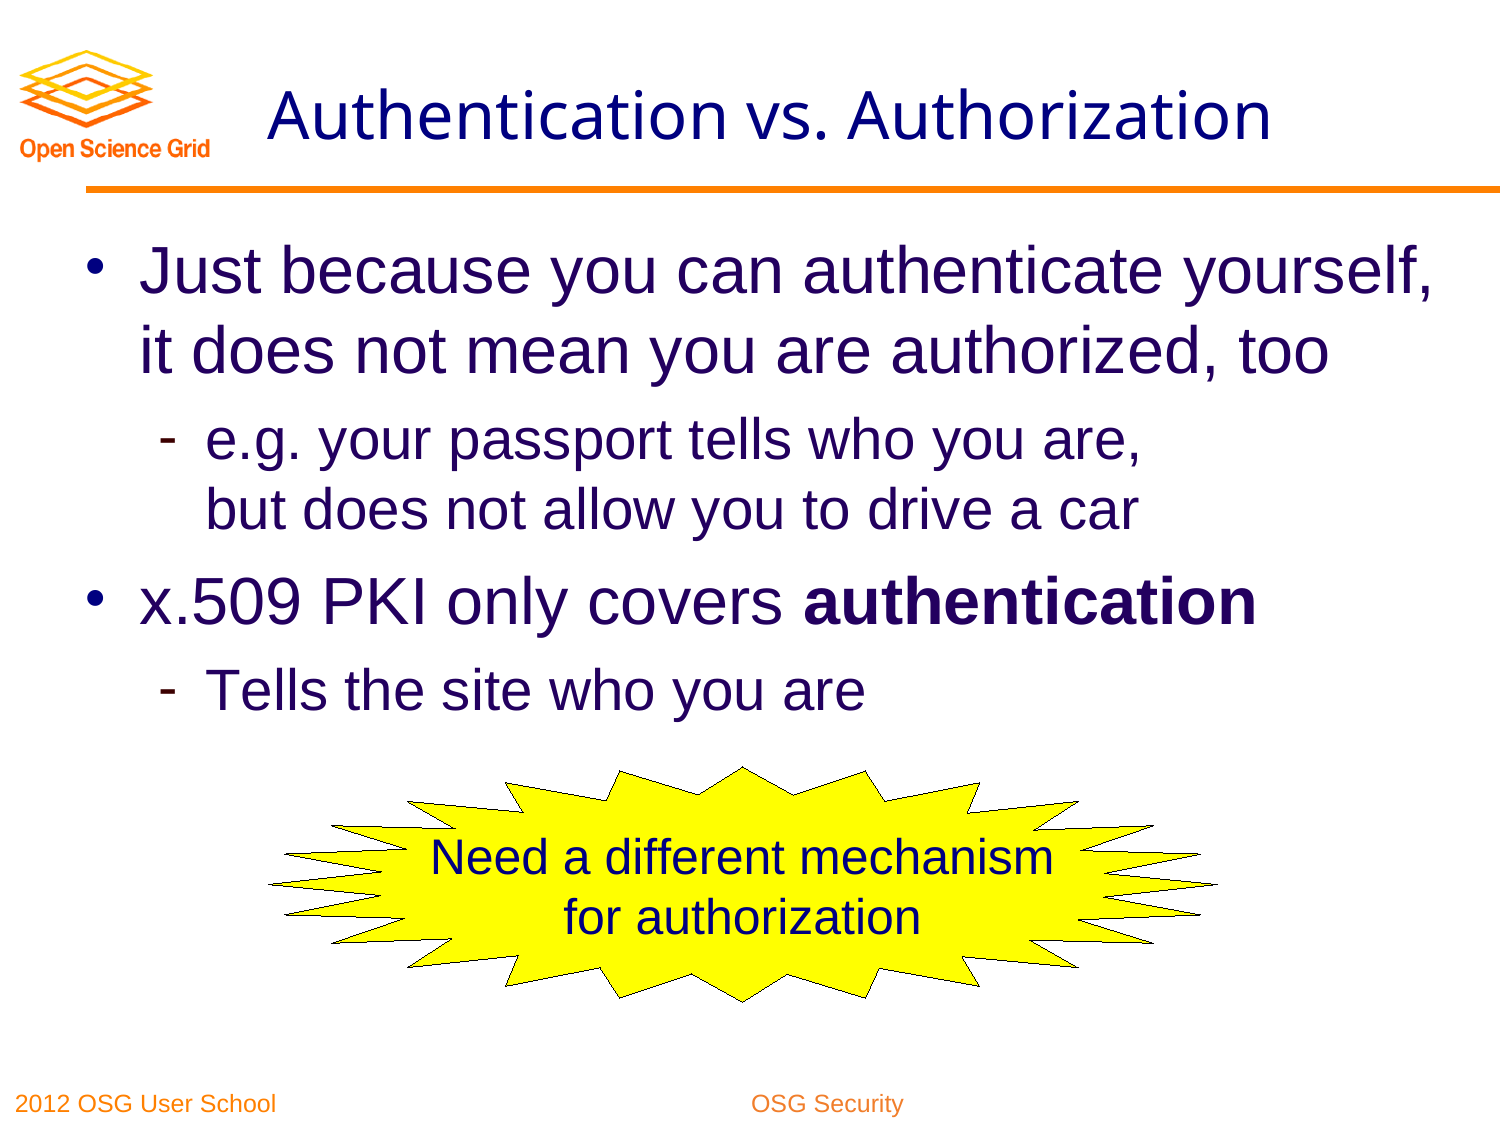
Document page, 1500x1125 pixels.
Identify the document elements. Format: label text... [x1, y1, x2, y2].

title Authentication vs. Authorization [201, 18, 1342, 207]
text_box Need a different mechanism for authorization [268, 766, 1218, 1003]
list Just because you can authenticate yourself, it does not mean you are authorized, too e.g. your passport tells who you are, but does not allow you to drive a car x.509 PKI only covers authentication Tells the site who you are [68, 218, 1474, 962]
picture [0, 27, 201, 179]
